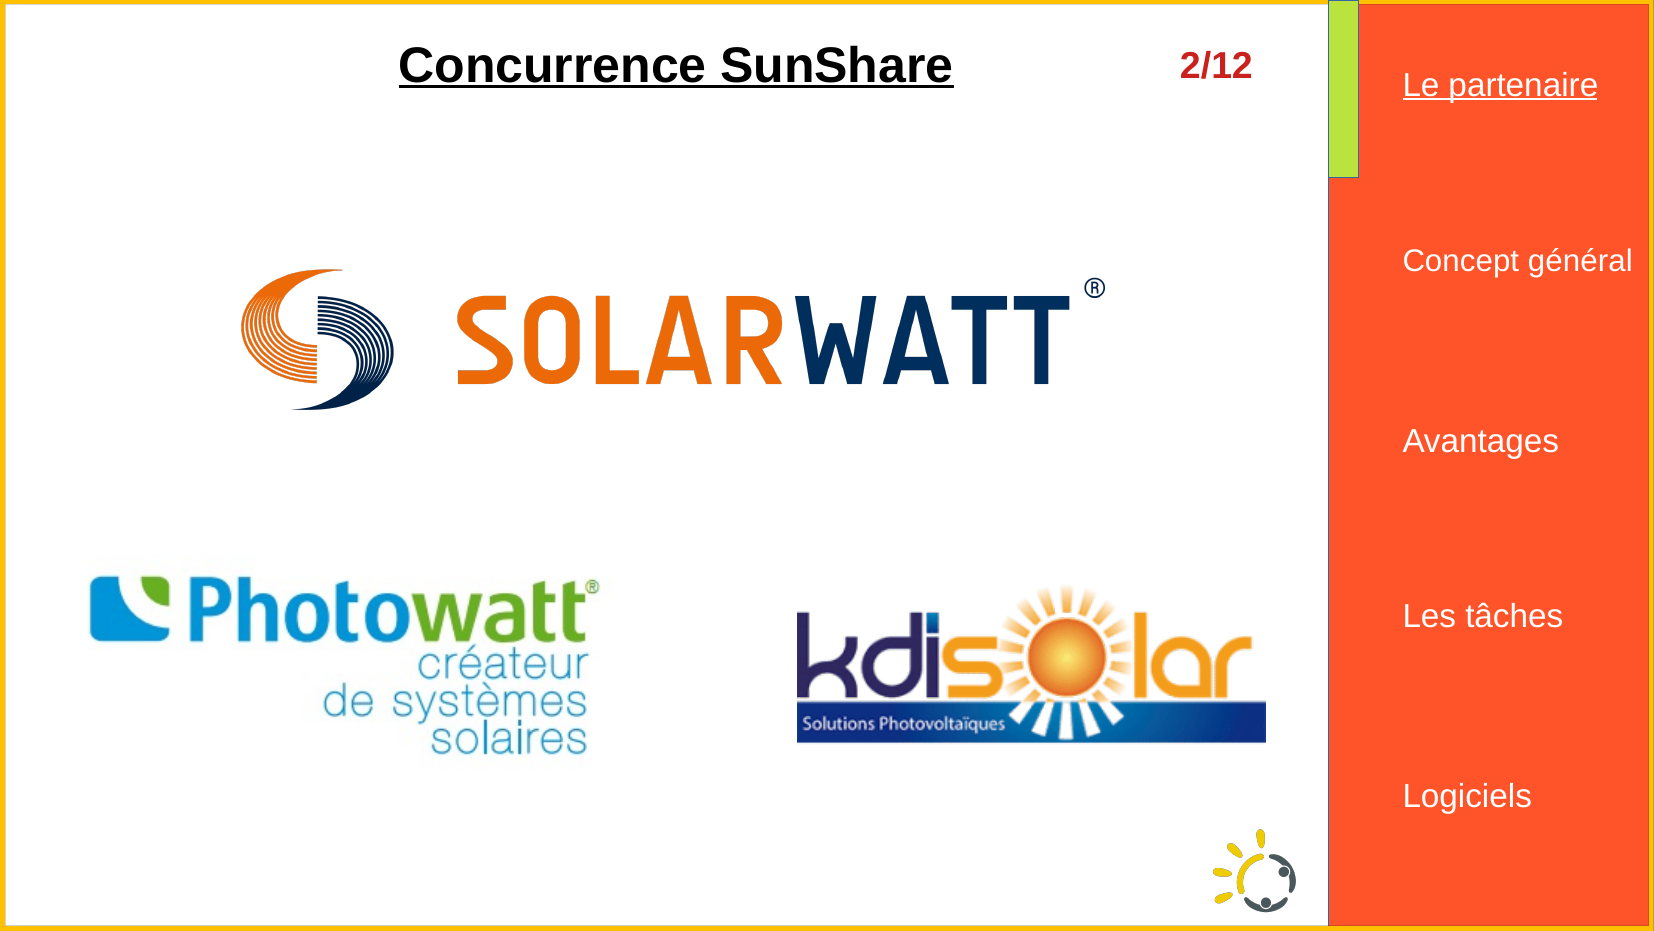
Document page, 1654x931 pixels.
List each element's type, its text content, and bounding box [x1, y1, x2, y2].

text_box Concurrence SunShare [383, 29, 975, 101]
text_box [1328, 0, 1359, 178]
picture [0, 0, 1654, 931]
text_box [1387, 59, 1654, 149]
